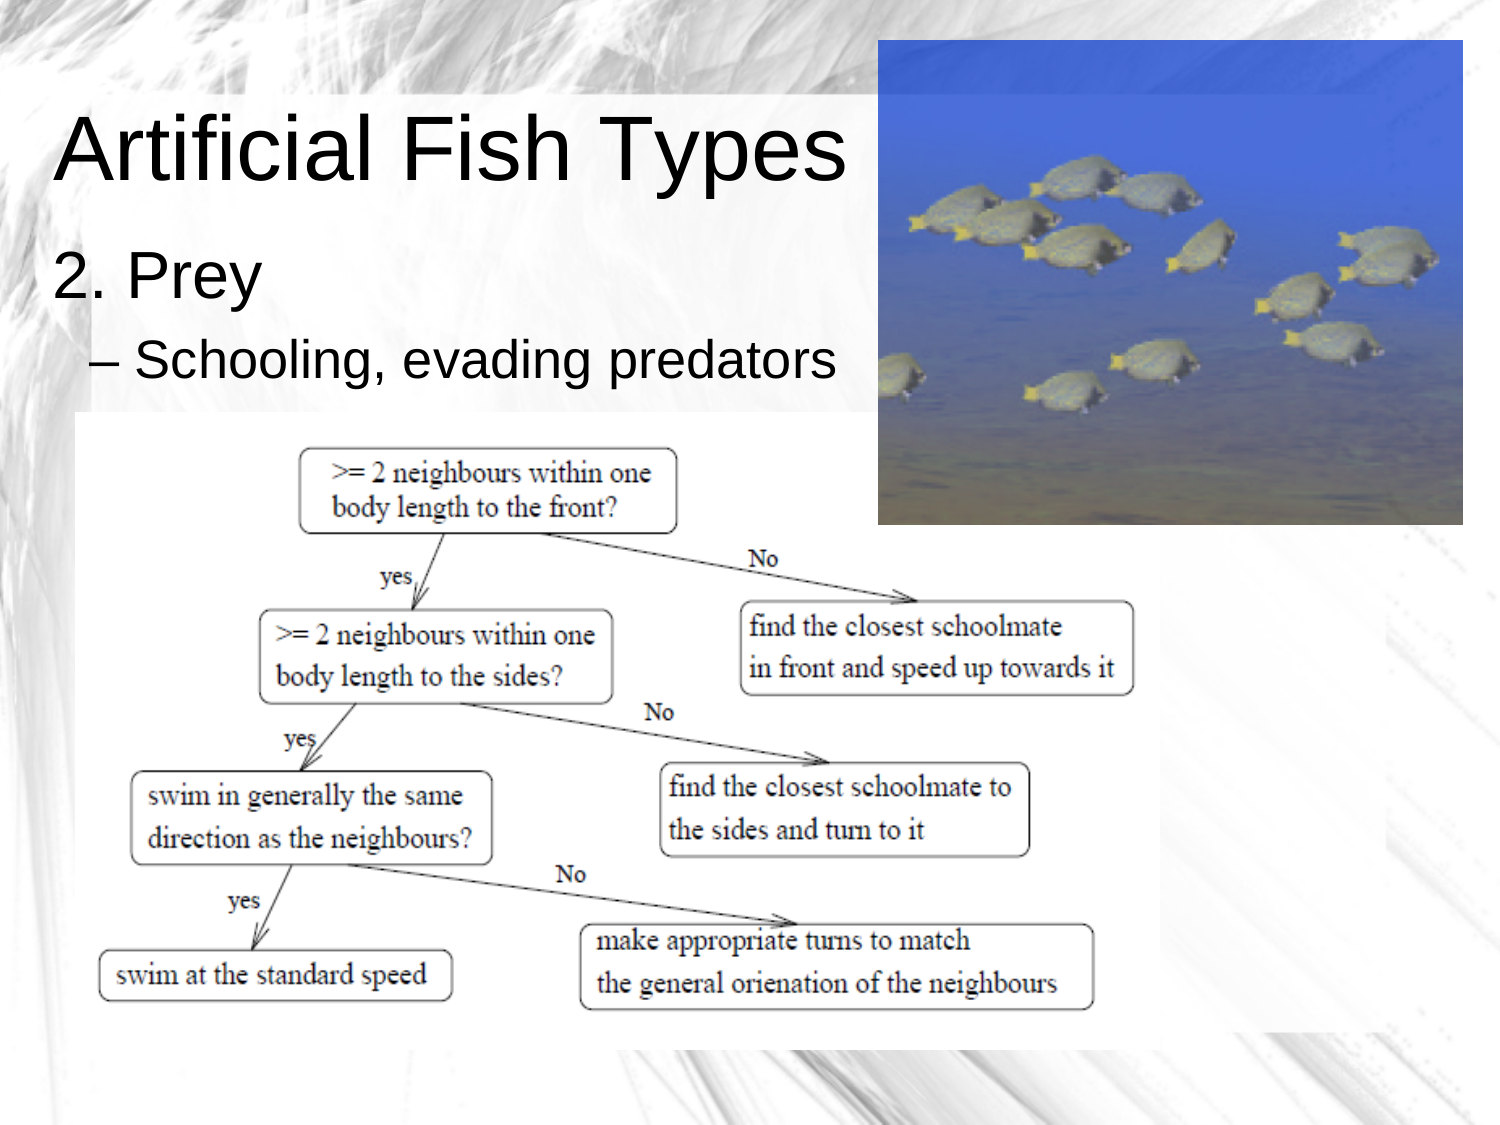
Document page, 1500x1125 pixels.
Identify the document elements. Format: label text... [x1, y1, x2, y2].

text_box 2. Prey – Schooling, evading predators [37, 224, 878, 400]
title Artificial Fish Types [53, 72, 878, 224]
picture [0, 0, 1500, 1125]
